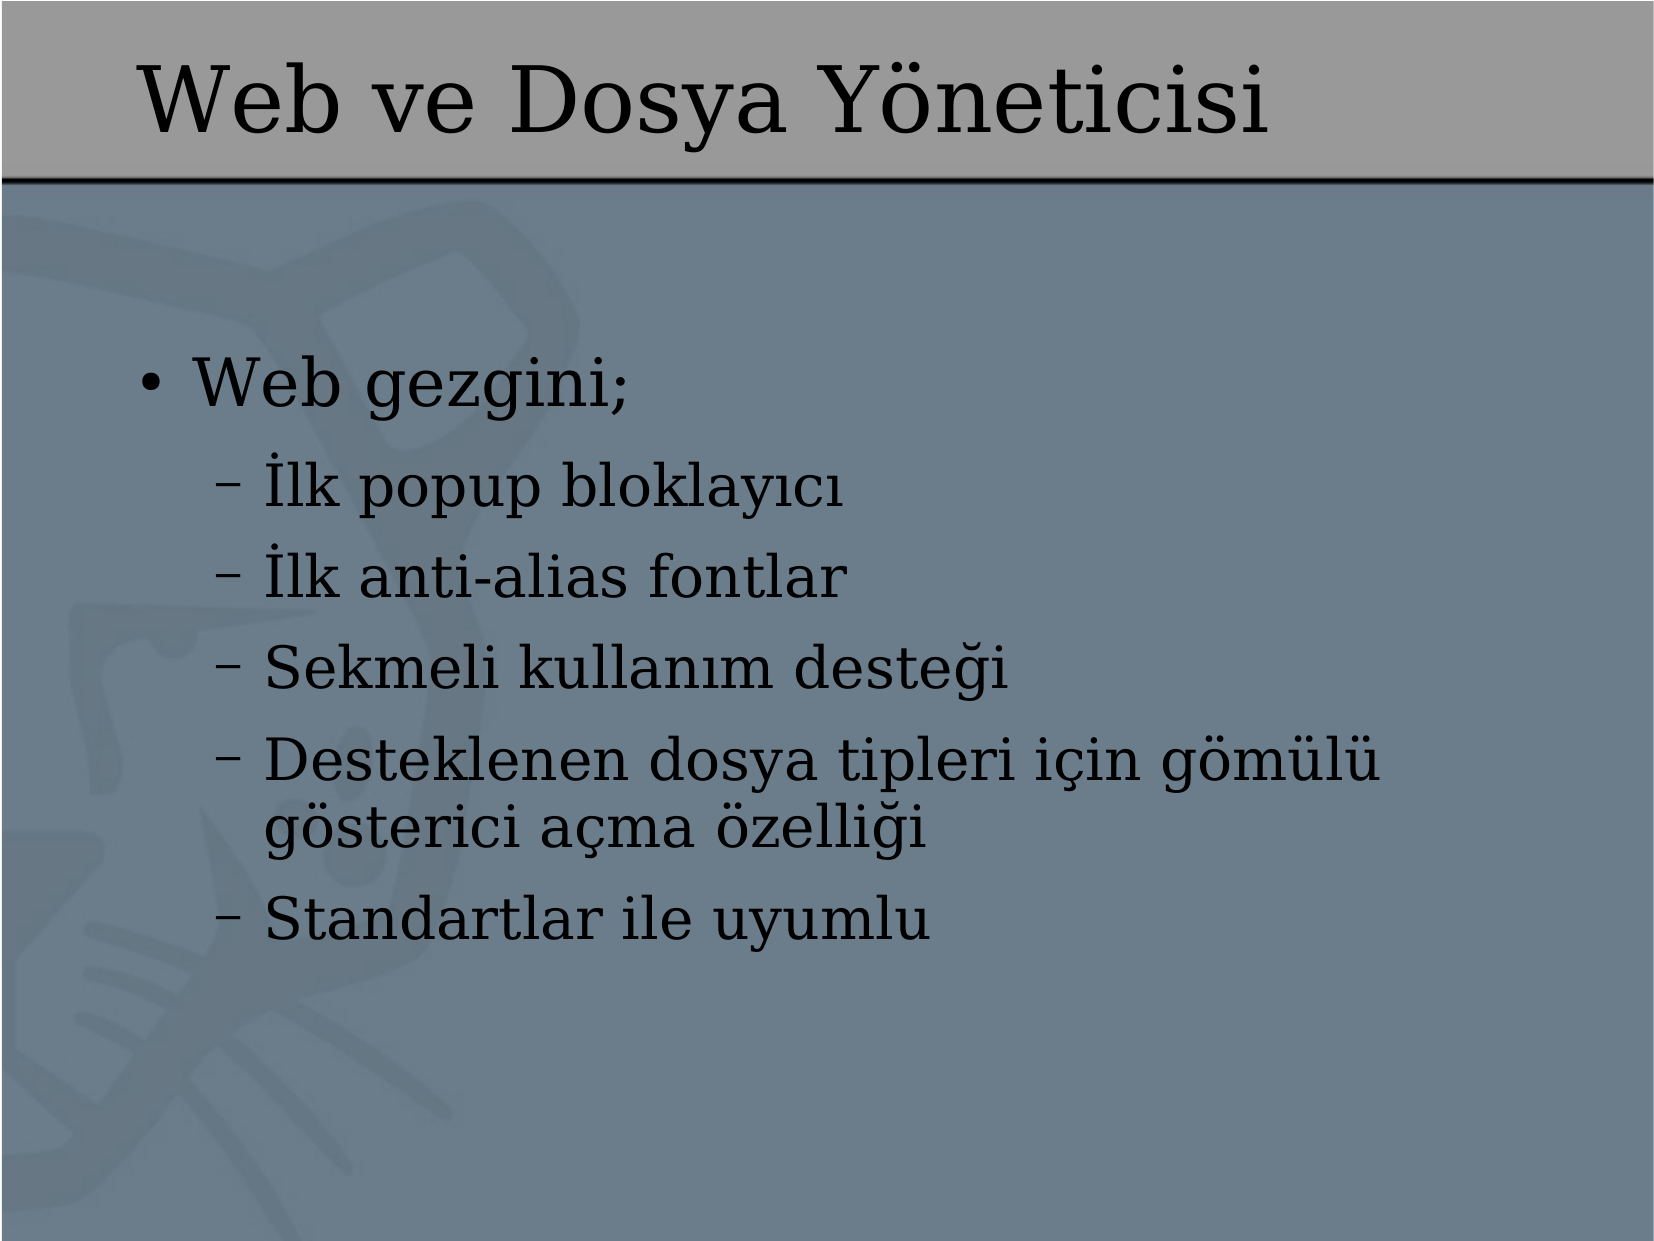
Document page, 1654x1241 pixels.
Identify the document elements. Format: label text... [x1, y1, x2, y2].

title Web ve Dosya Yöneticisi [0, 0, 1410, 204]
list Web gezgini; İlk popup bloklayıcı İlk anti-alias fontlar Sekmeli kullanım desteği Desteklenen dosya tipleri için gömülü gösterici açma özelliği Standartlar ile uyumlu [121, 344, 1534, 1127]
picture [1, 1, 1654, 1241]
